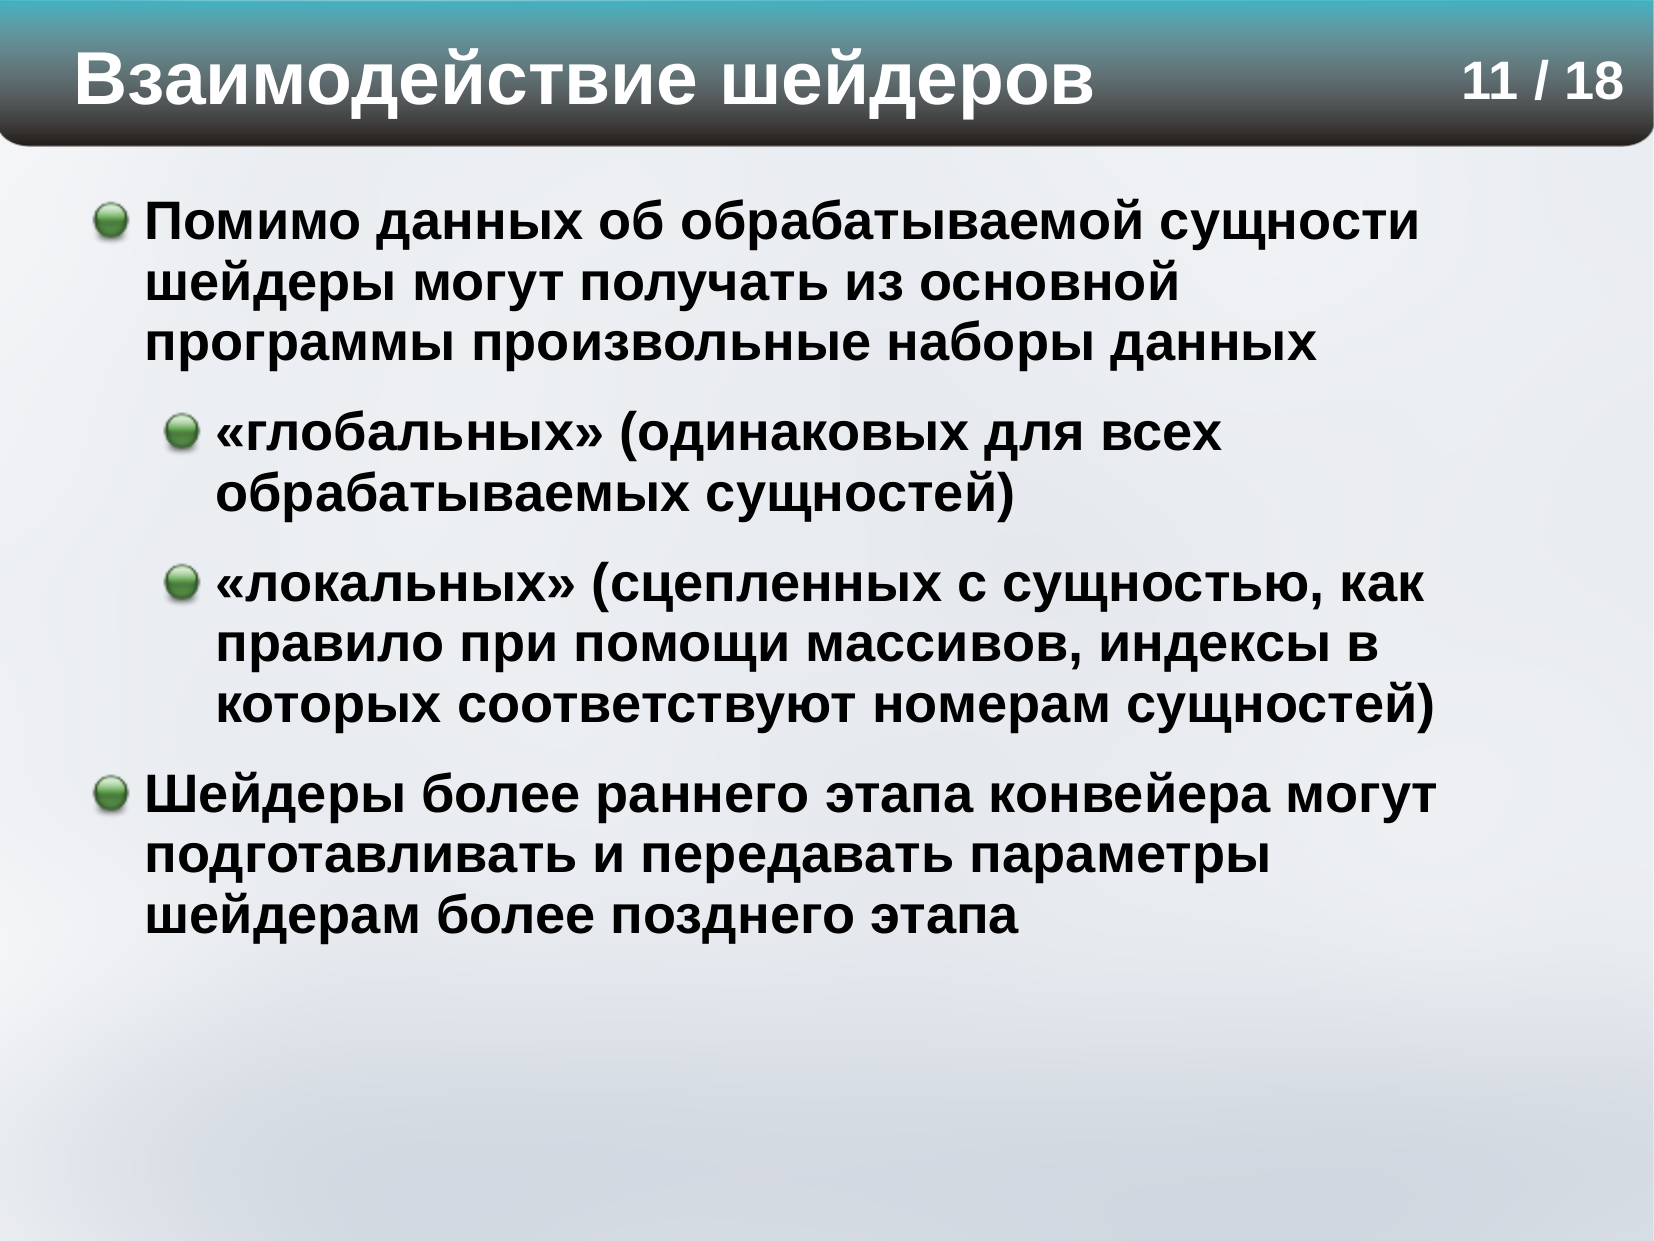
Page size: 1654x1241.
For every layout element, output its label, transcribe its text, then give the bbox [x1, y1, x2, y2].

picture [0, 0, 1654, 1241]
text_box <номер> / 18 [1446, 42, 1654, 179]
text_box Взаимодействие шейдеров [59, 29, 1359, 129]
text_box Помимо данных об обрабатываемой сущности шейдеры могут получать из основной программы произвольные наборы данных «глобальных» (одинаковых для всех обрабатываемых сущностей) «локальных» (сцепленных с сущностью, как правило при помощи массивов, индексы в которых соответствуют номерам сущностей) Шейдеры более раннего этапа конвейера могут подготавливать и передавать параметры шейдерам более позднего этапа [70, 183, 1506, 975]
